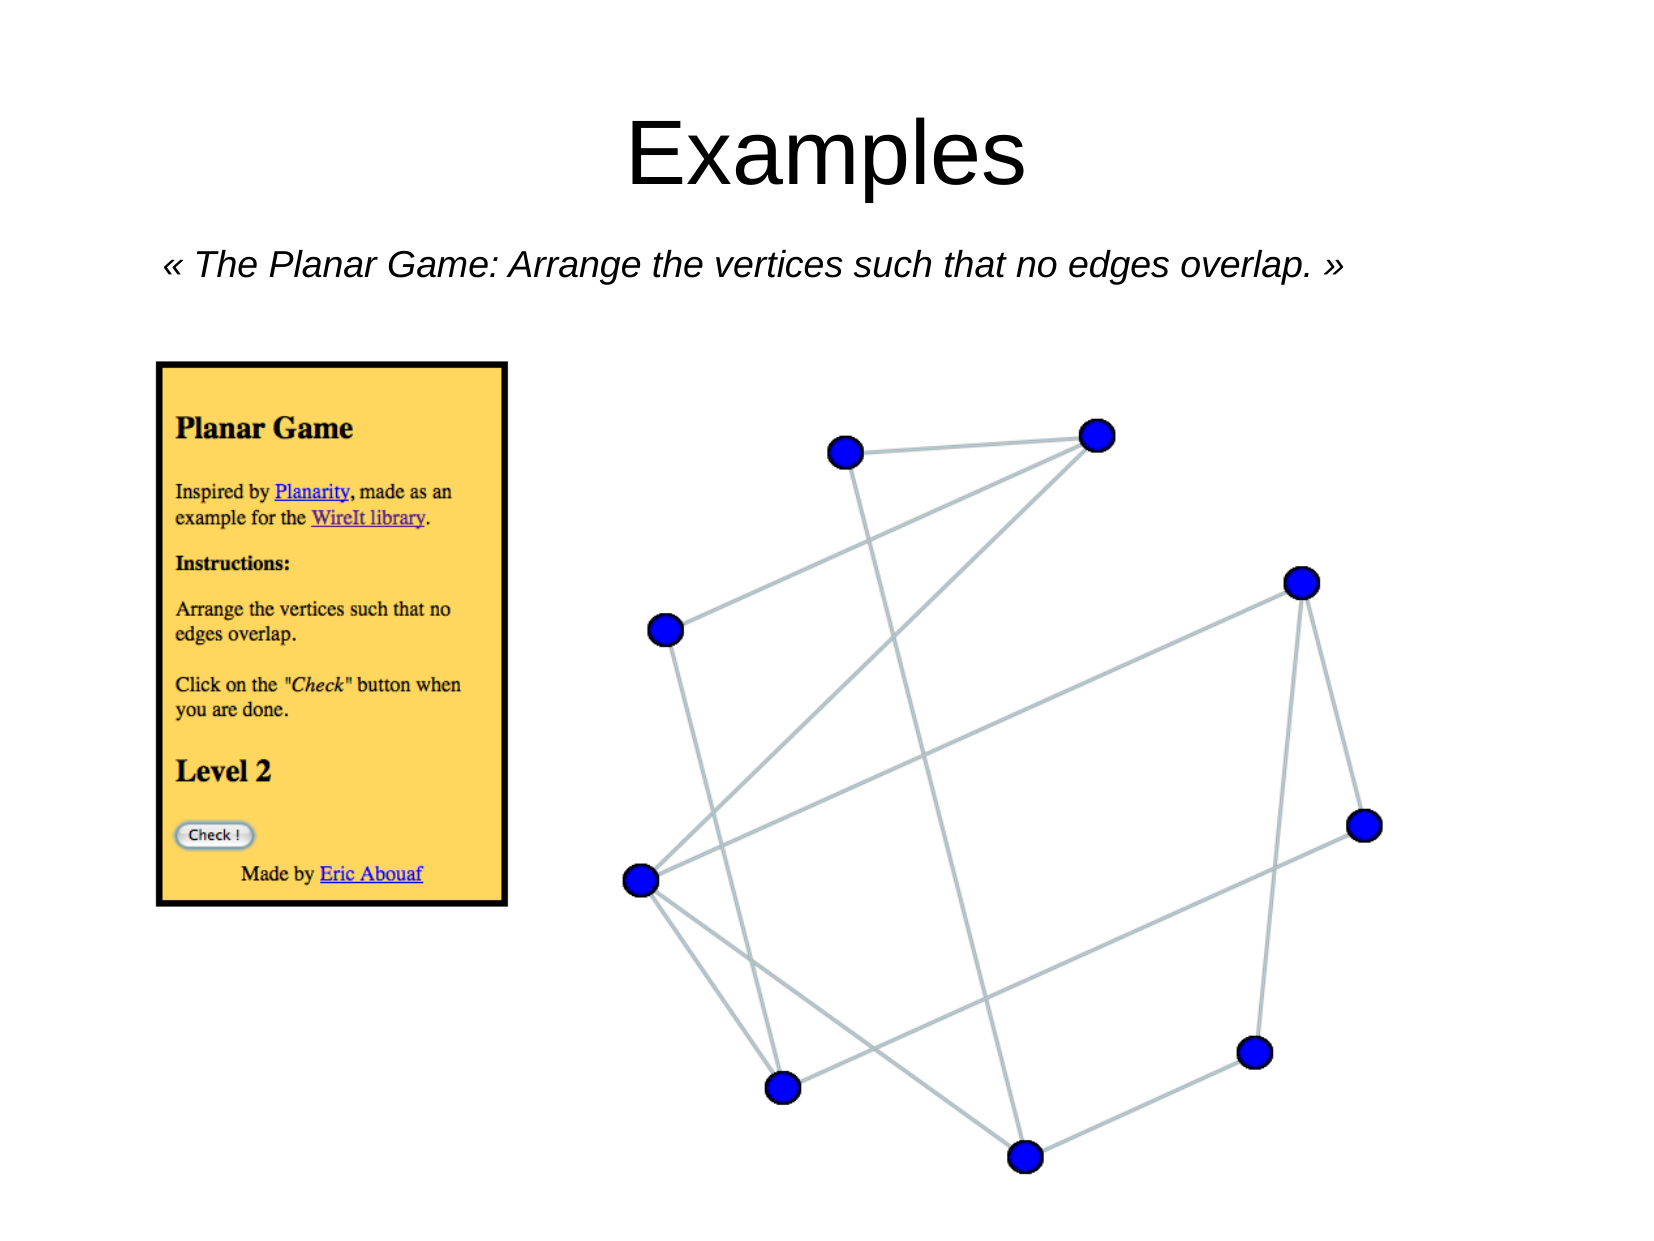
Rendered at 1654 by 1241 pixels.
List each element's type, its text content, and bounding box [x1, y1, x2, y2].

title Examples [82, 56, 1571, 250]
picture [147, 355, 1418, 1182]
text_box « The Planar Game: Arrange the vertices such that no edges overlap. » [147, 236, 1388, 294]
